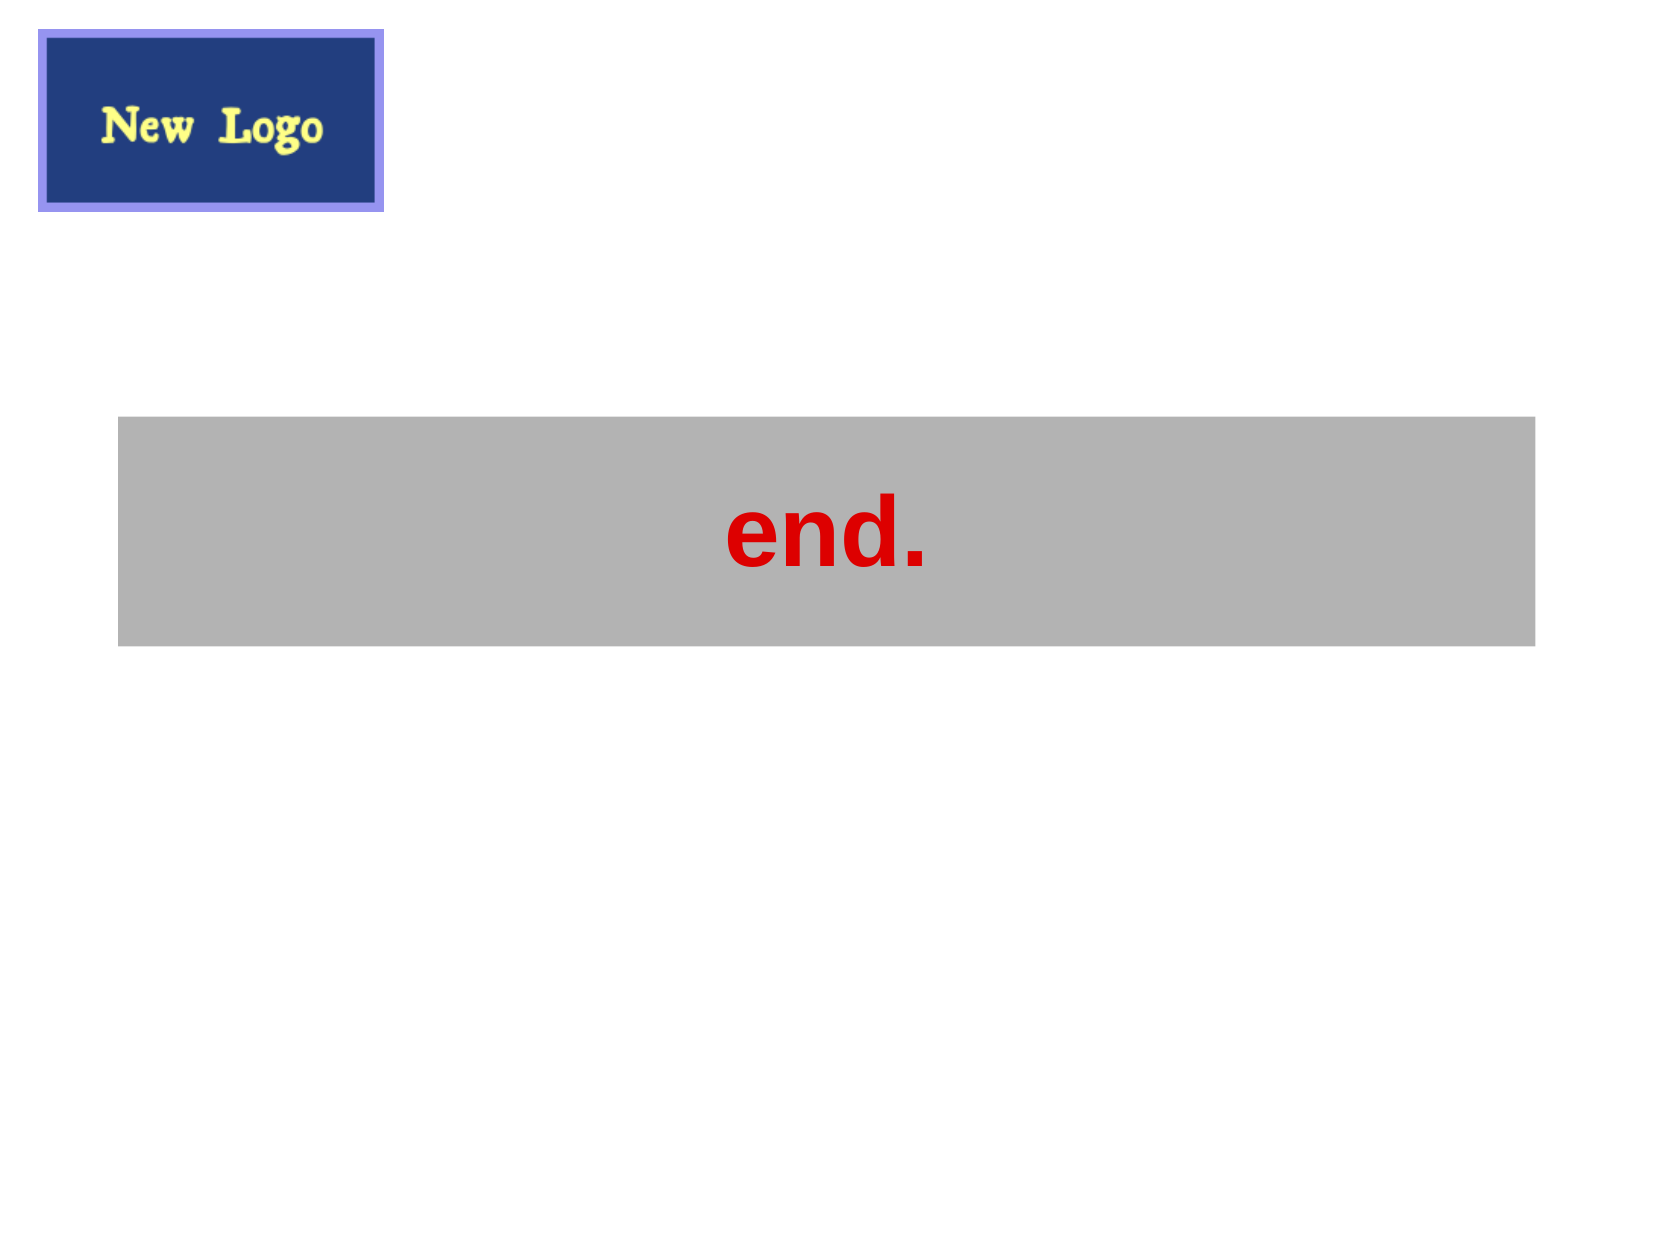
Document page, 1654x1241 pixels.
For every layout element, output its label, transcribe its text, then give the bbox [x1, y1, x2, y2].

picture [38, 29, 384, 212]
text_box end. [118, 416, 1536, 647]
